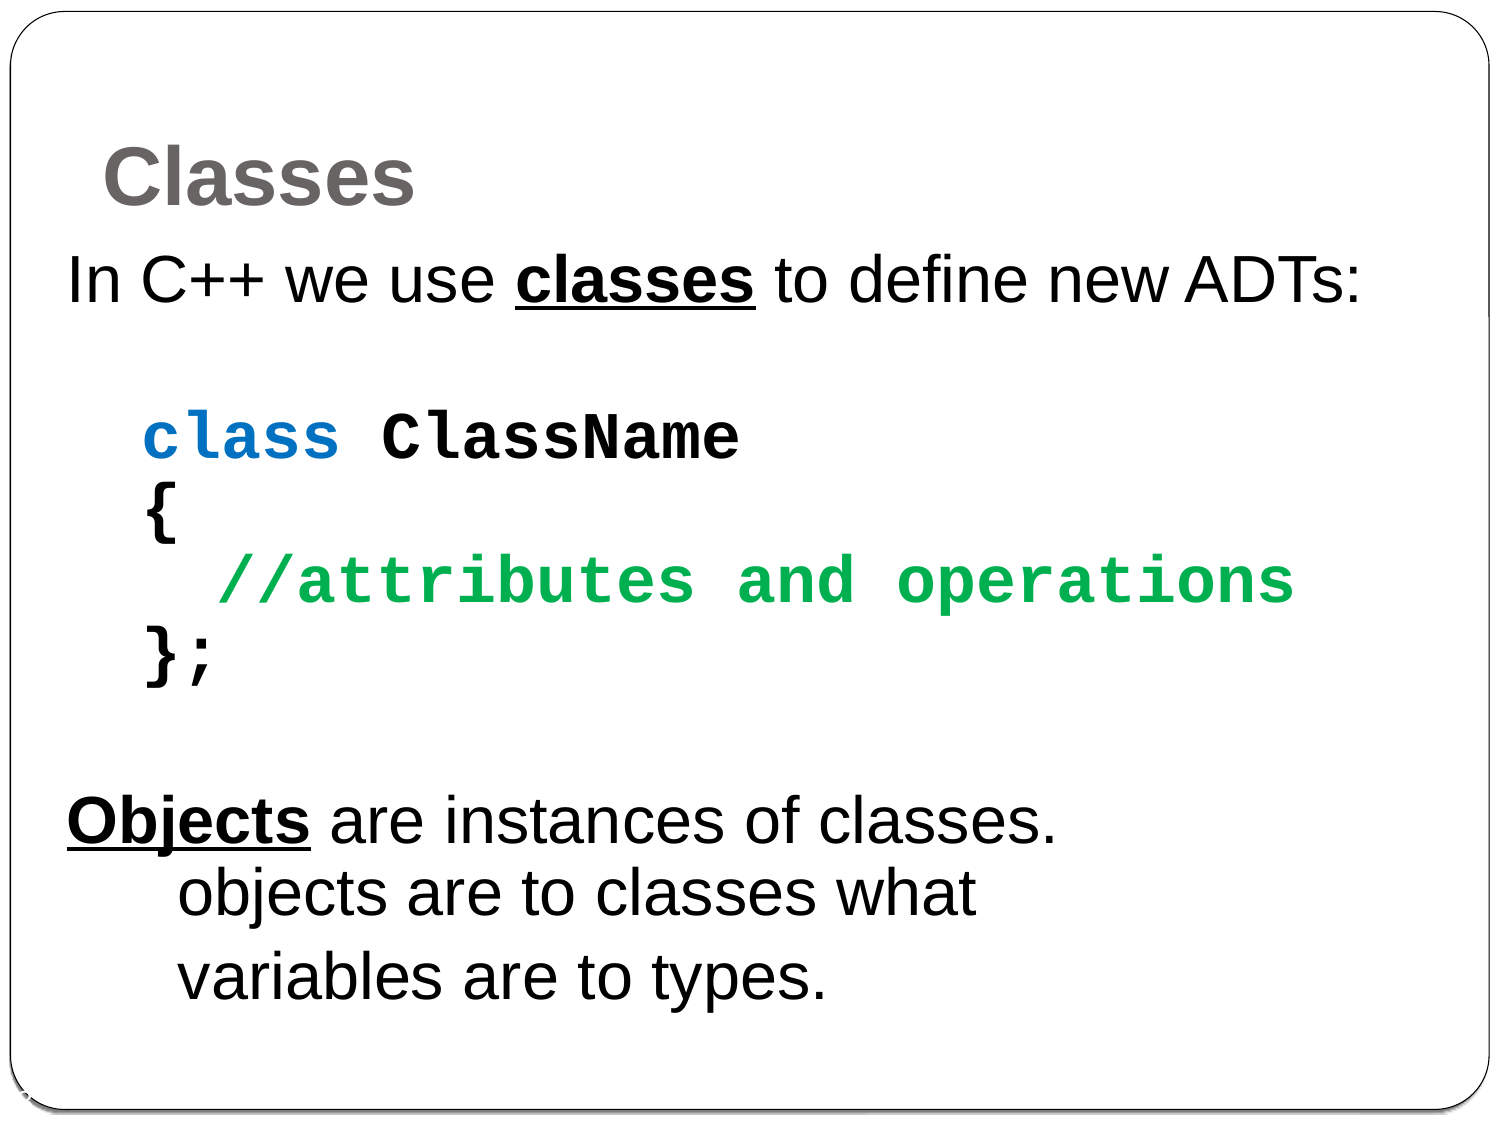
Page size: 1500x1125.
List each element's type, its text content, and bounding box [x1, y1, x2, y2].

title Classes [87, 50, 1363, 237]
slide_number <number> [0, 1074, 50, 1125]
list In C++ we use classes to define new ADTs: class ClassName { //attributes and operations }; Objects are instances of classes. objects are to classes what variables are to types. [52, 237, 1438, 1125]
